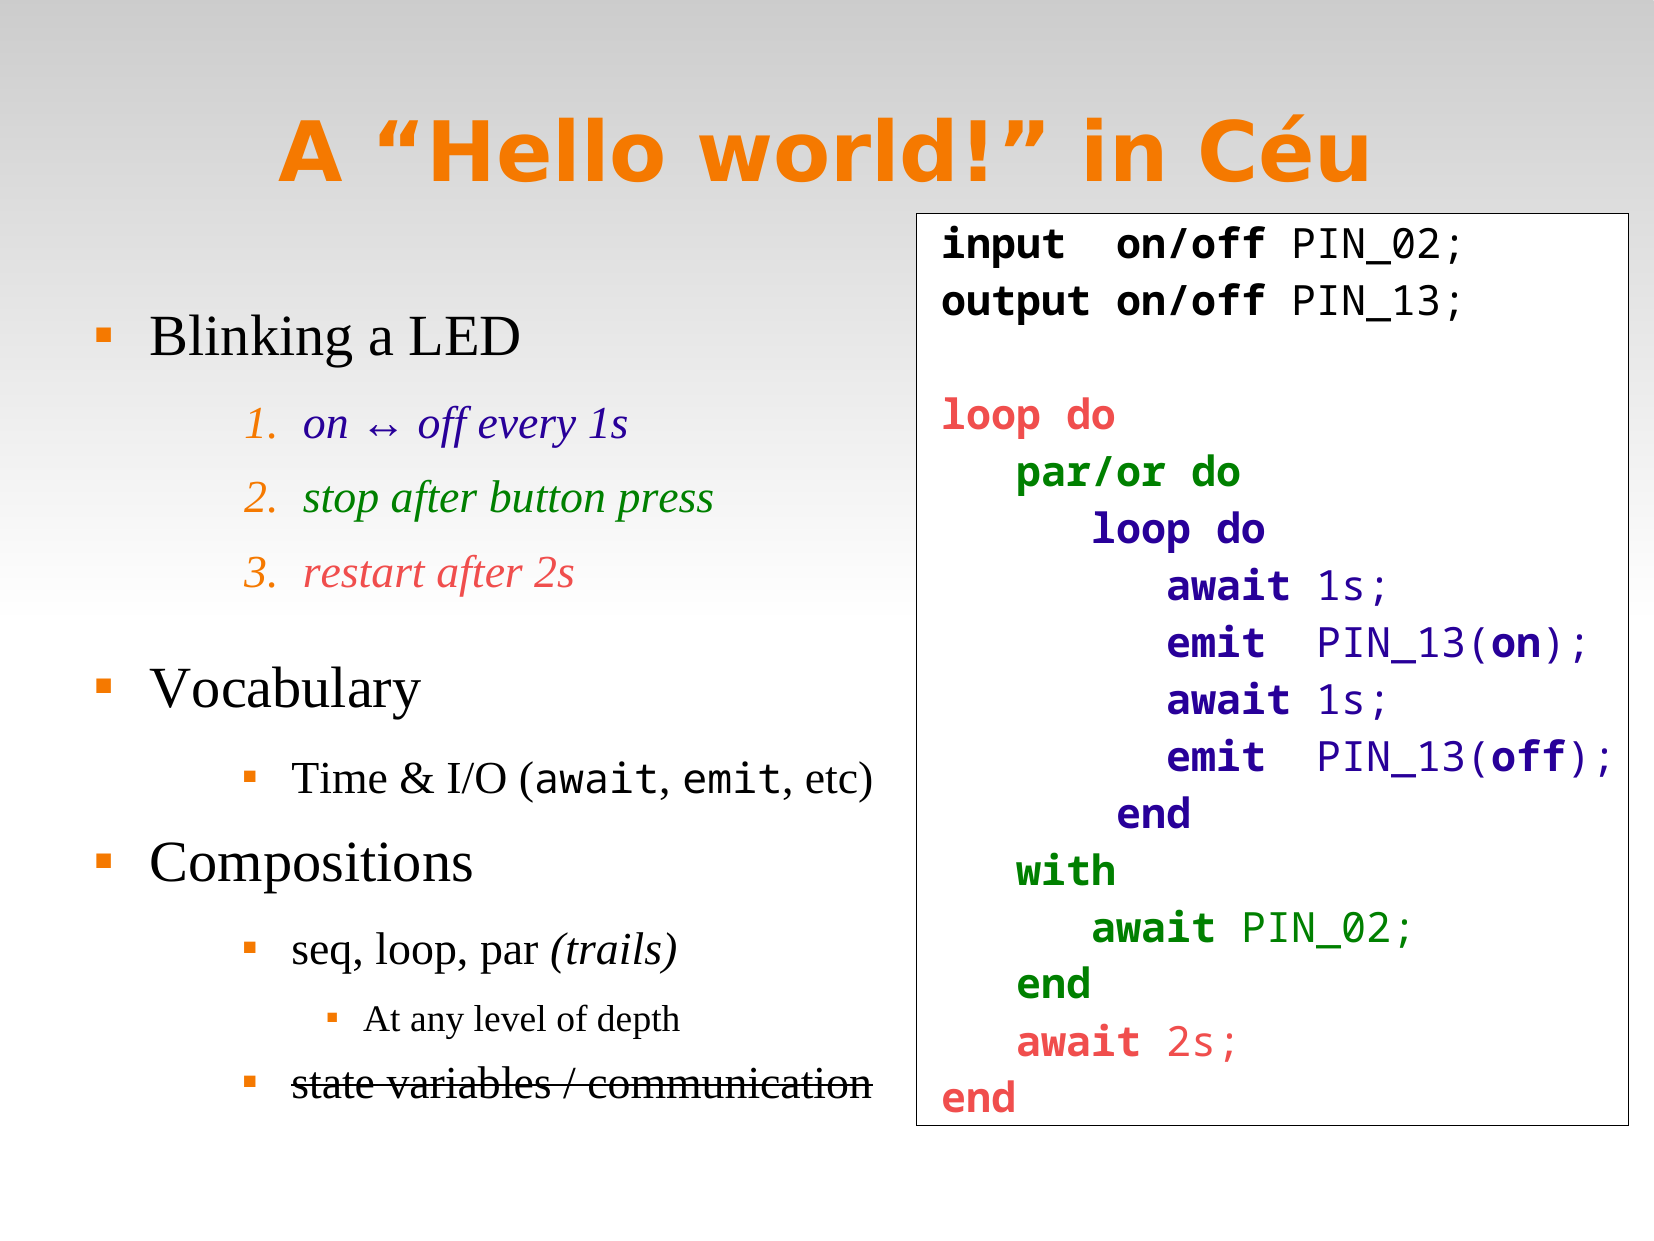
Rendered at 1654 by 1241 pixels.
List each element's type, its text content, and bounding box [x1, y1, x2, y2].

title A “Hello world!” in Céu [82, 49, 1571, 257]
text_box input on/off PIN_02; output on/off PIN_13; loop do par/or do loop do await 1s; emit PIN_13(on); await 1s; emit PIN_13(off); end with await PIN_02; end await 2s; end [916, 281, 1629, 1058]
list Blinking a LED on ↔ off every 1s stop after button press restart after 2s Vocabulary Time & I/O (await, emit, etc) Compositions seq, loop, par (trails) At any level of depth state variables / communication [7, 303, 908, 1241]
